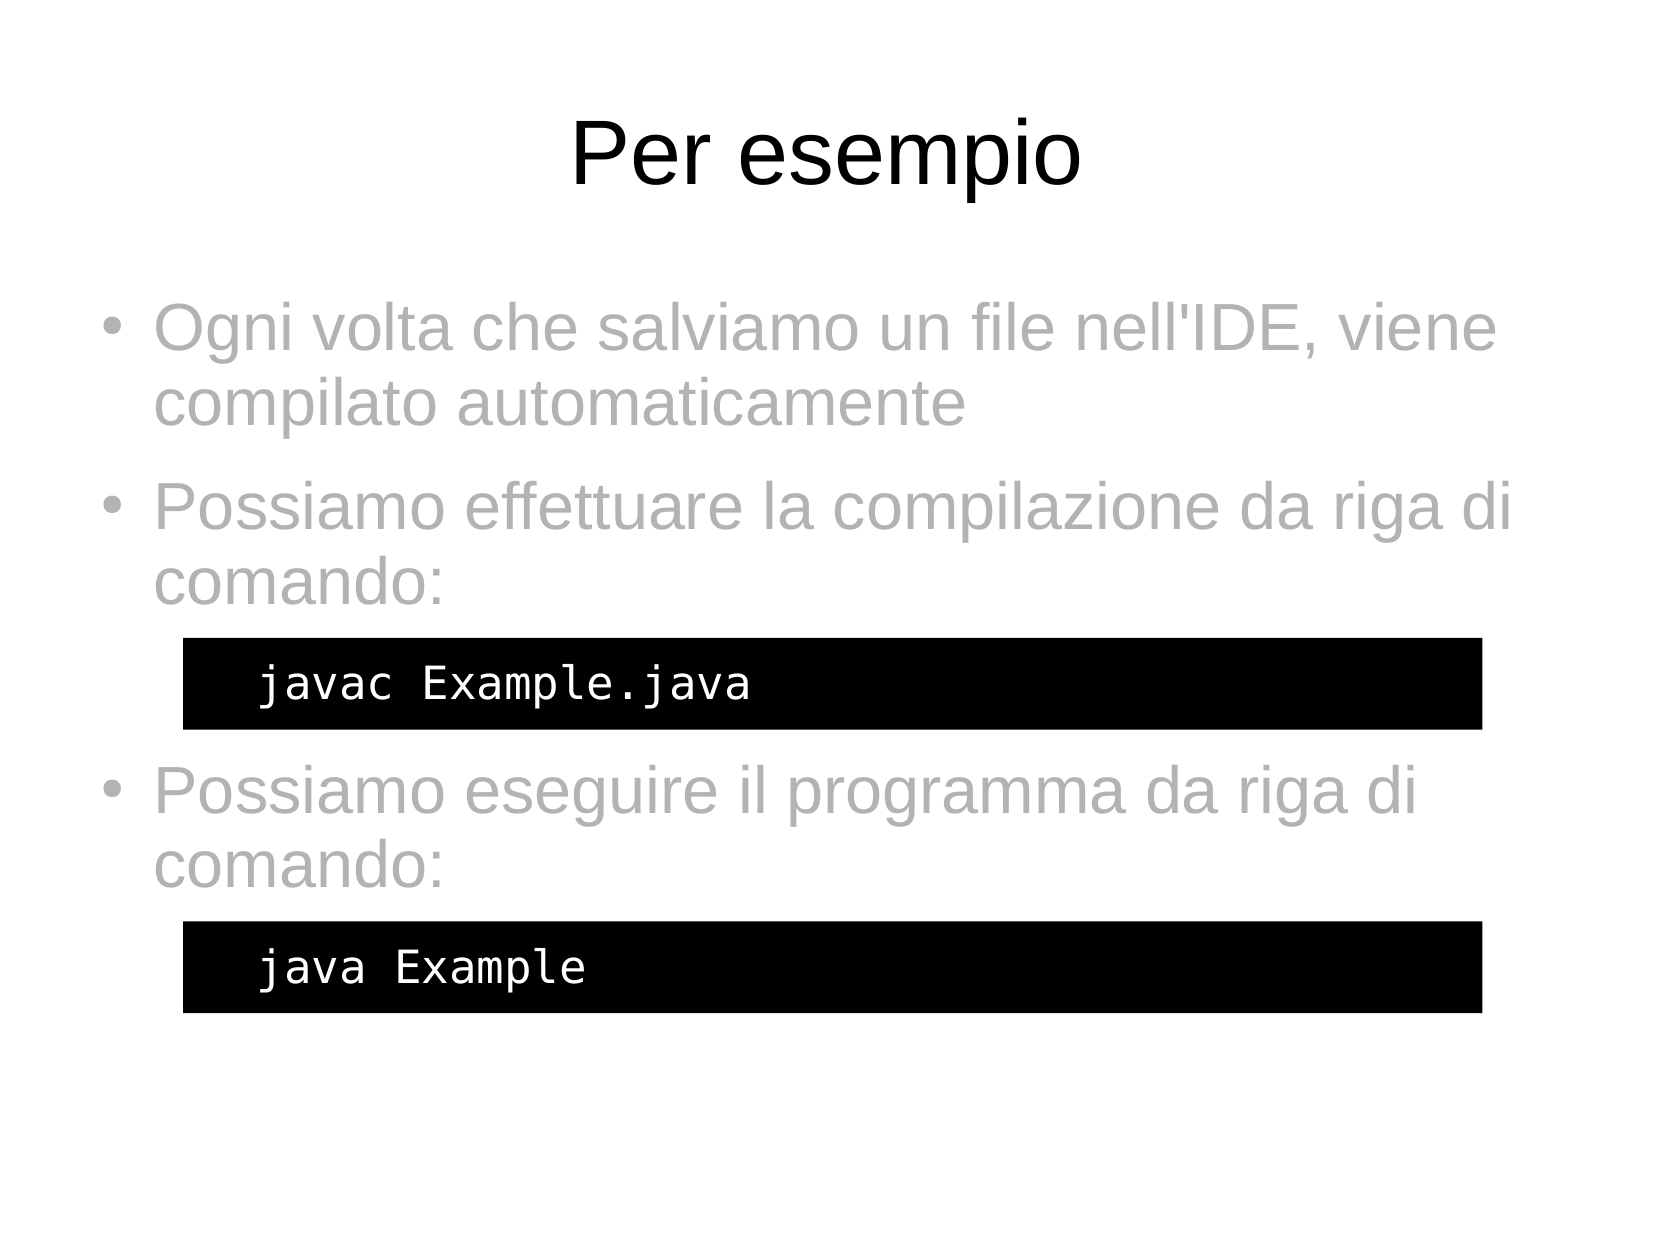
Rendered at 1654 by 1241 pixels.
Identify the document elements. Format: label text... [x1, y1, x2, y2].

title Per esempio [82, 49, 1571, 248]
text_box javac Example.java [183, 637, 1483, 730]
text_box java Example [183, 921, 1483, 1014]
text_box [35, 248, 1619, 1134]
